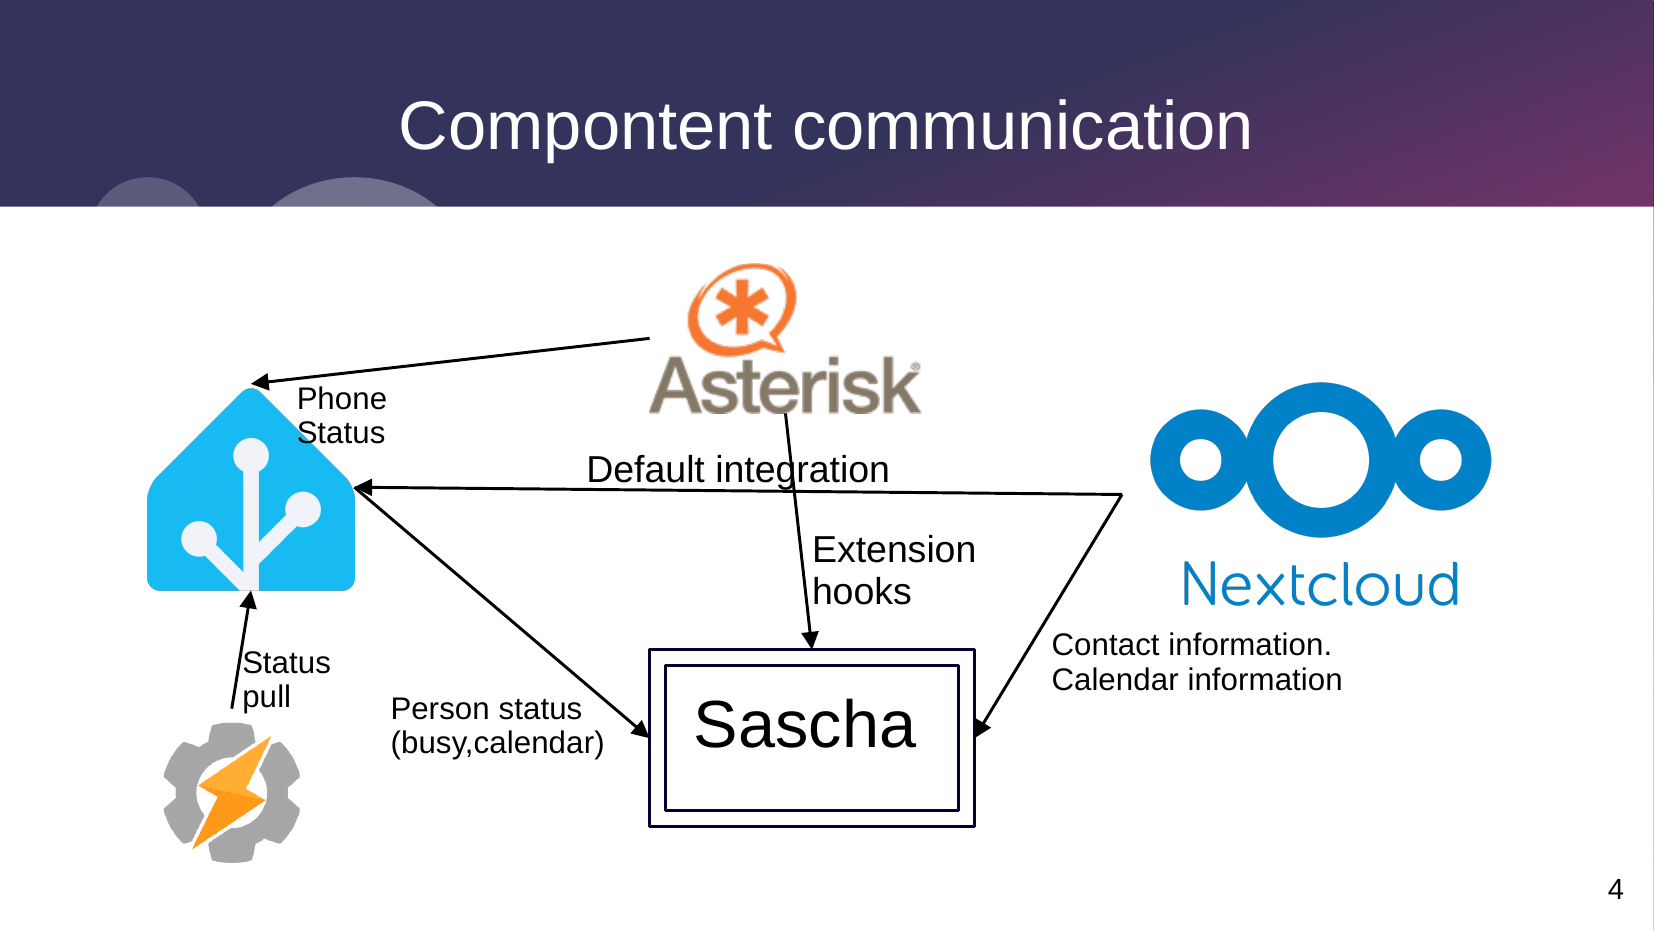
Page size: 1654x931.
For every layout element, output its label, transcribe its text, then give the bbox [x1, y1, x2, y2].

text_box Phone Status [282, 373, 502, 473]
title Compontent communication [88, 44, 1565, 207]
text_box Sascha [679, 679, 945, 798]
text_box Contact information. Calendar information [1036, 620, 1359, 705]
text_box [649, 649, 975, 827]
picture [147, 708, 316, 877]
text_box Extension hooks [797, 521, 992, 621]
text_box Status pull [227, 602, 355, 688]
picture [147, 383, 355, 591]
text_box Person status (busy,calendar) [375, 683, 621, 768]
picture [1122, 354, 1518, 635]
picture [649, 263, 922, 414]
